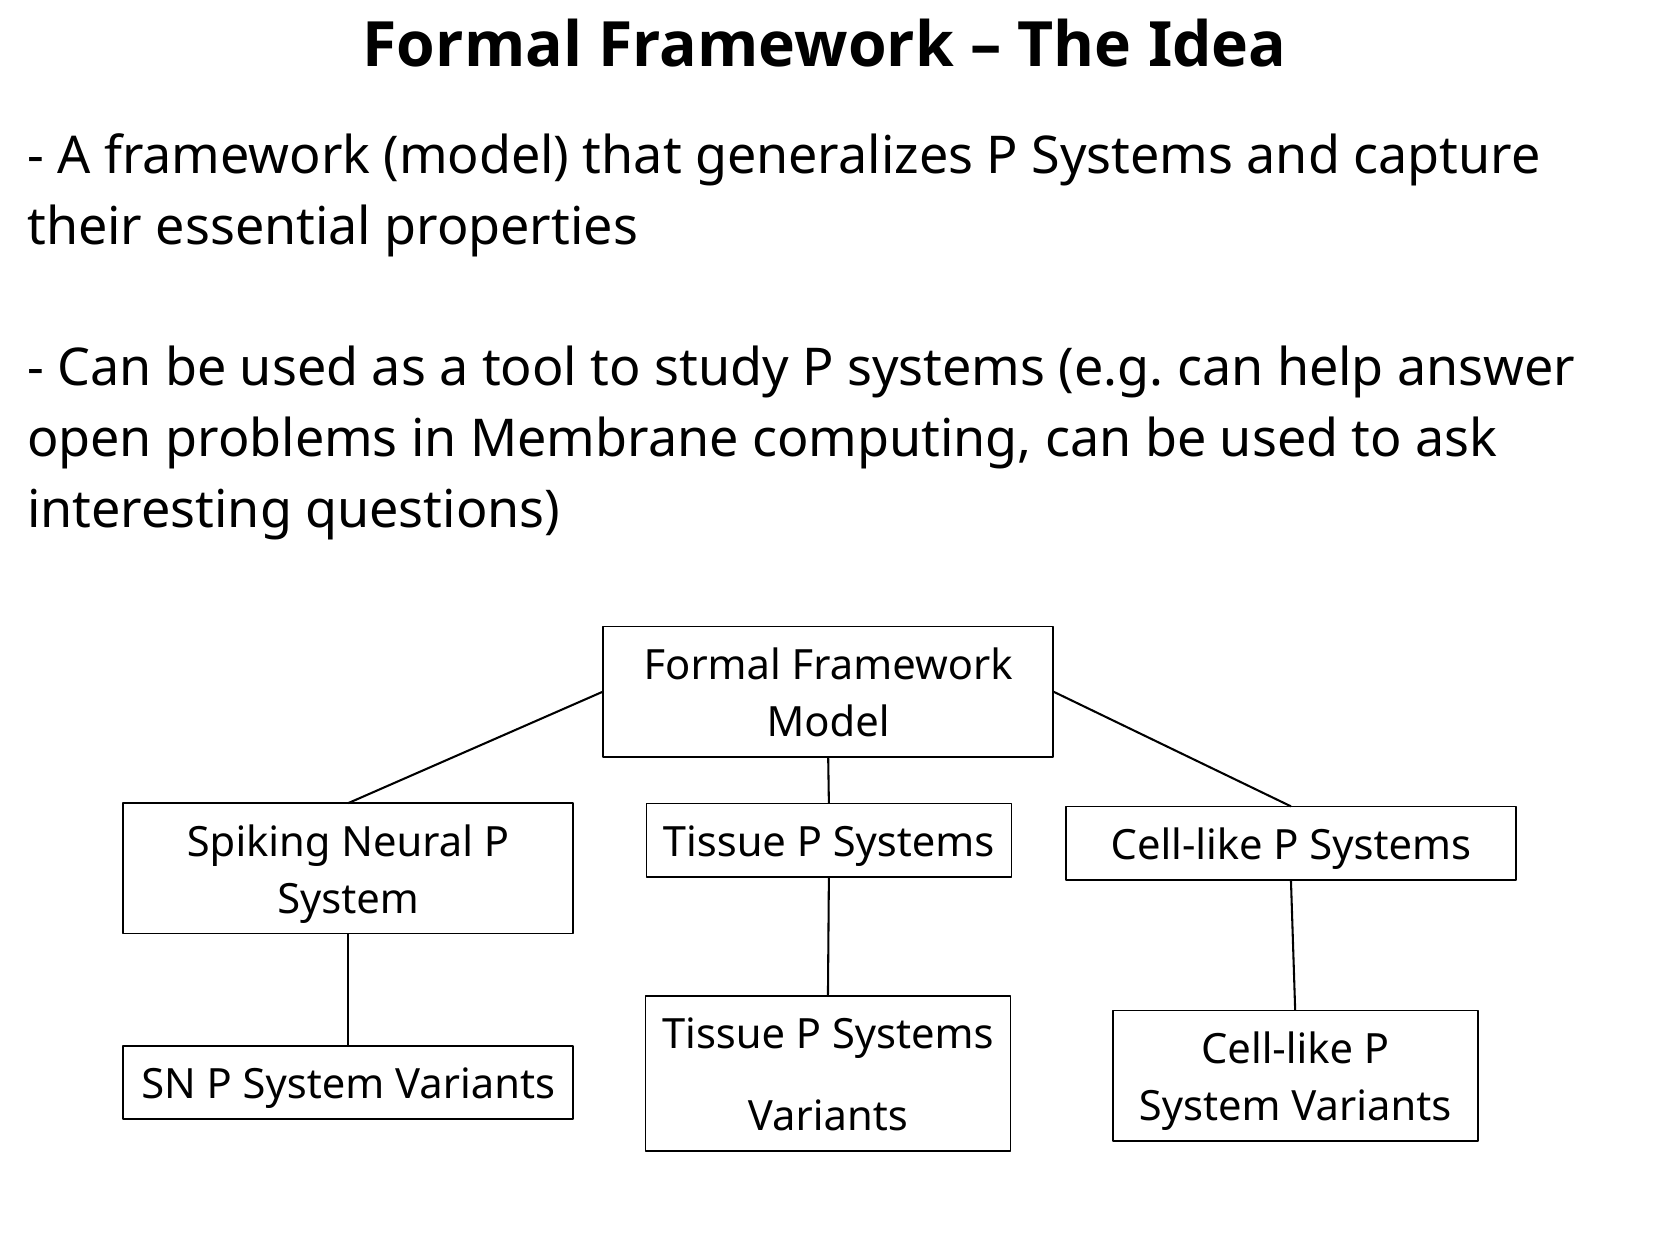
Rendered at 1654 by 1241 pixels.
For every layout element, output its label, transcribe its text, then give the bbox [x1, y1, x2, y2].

text_box Cell-like P System Variants [1112, 1010, 1478, 1138]
text_box Spiking Neural P System [123, 803, 574, 875]
text_box Tissue P Systems Variants [645, 995, 1011, 1148]
title - A framework (model) that generalizes P Systems and capture their essential properties - Can be used as a tool to study P systems (e.g. can help answer open problems in Membrane computing, can be used to ask interesting questions) [27, 153, 1630, 507]
text_box Cell-like P Systems [1065, 806, 1516, 878]
text_box SN P System Variants [123, 1045, 574, 1118]
text_box Tissue P Systems [646, 803, 1012, 876]
title Formal Framework – The Idea [0, 1, 1651, 84]
text_box Formal Framework Model [603, 626, 1054, 698]
